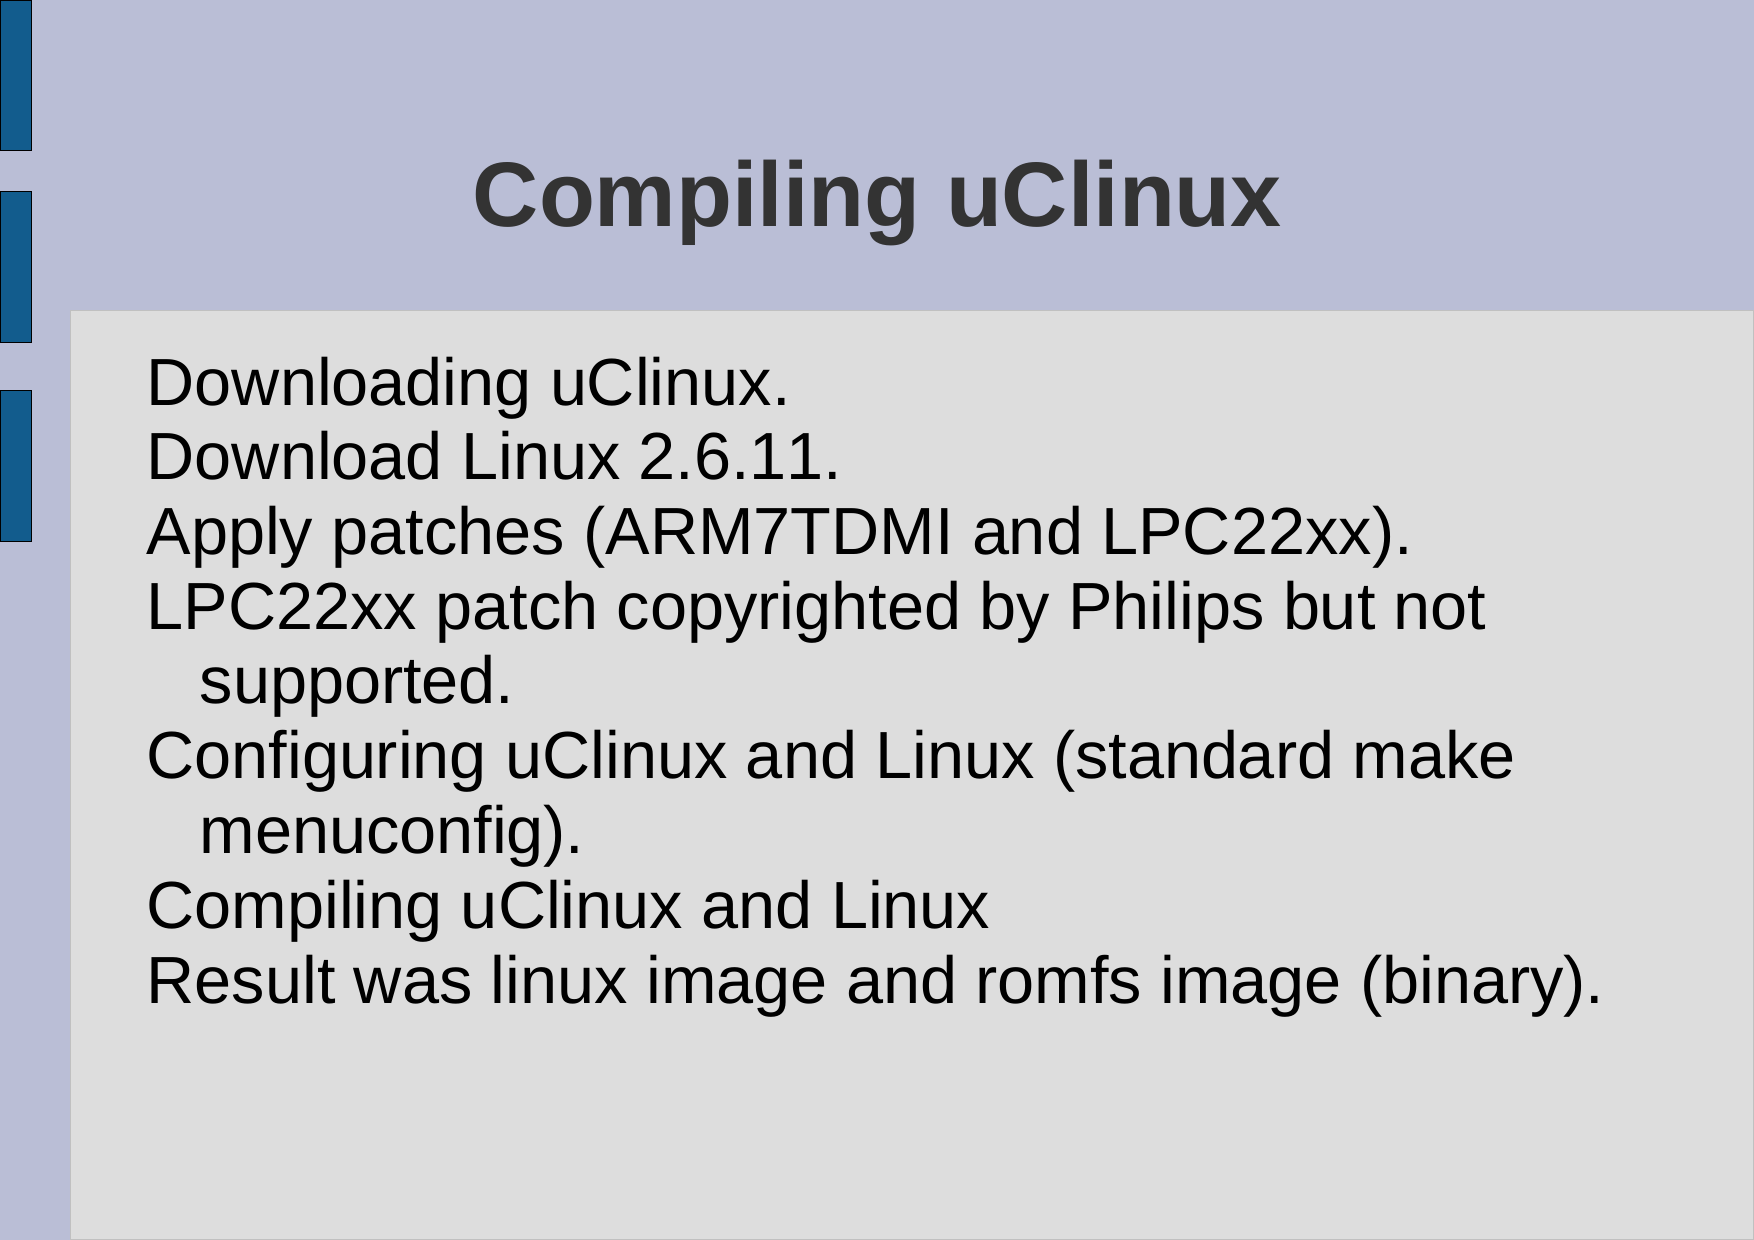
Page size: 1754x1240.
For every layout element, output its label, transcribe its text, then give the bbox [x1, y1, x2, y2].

title Compiling uClinux [128, 91, 1627, 299]
list Downloading uClinux. Download Linux 2.6.11. Apply patches (ARM7TDMI and LPC22xx). LPC22xx patch copyrighted by Philips but not supported. Configuring uClinux and Linux (standard make menuconfig). Compiling uClinux and Linux Result was linux image and romfs image (binary). [128, 344, 1627, 1126]
